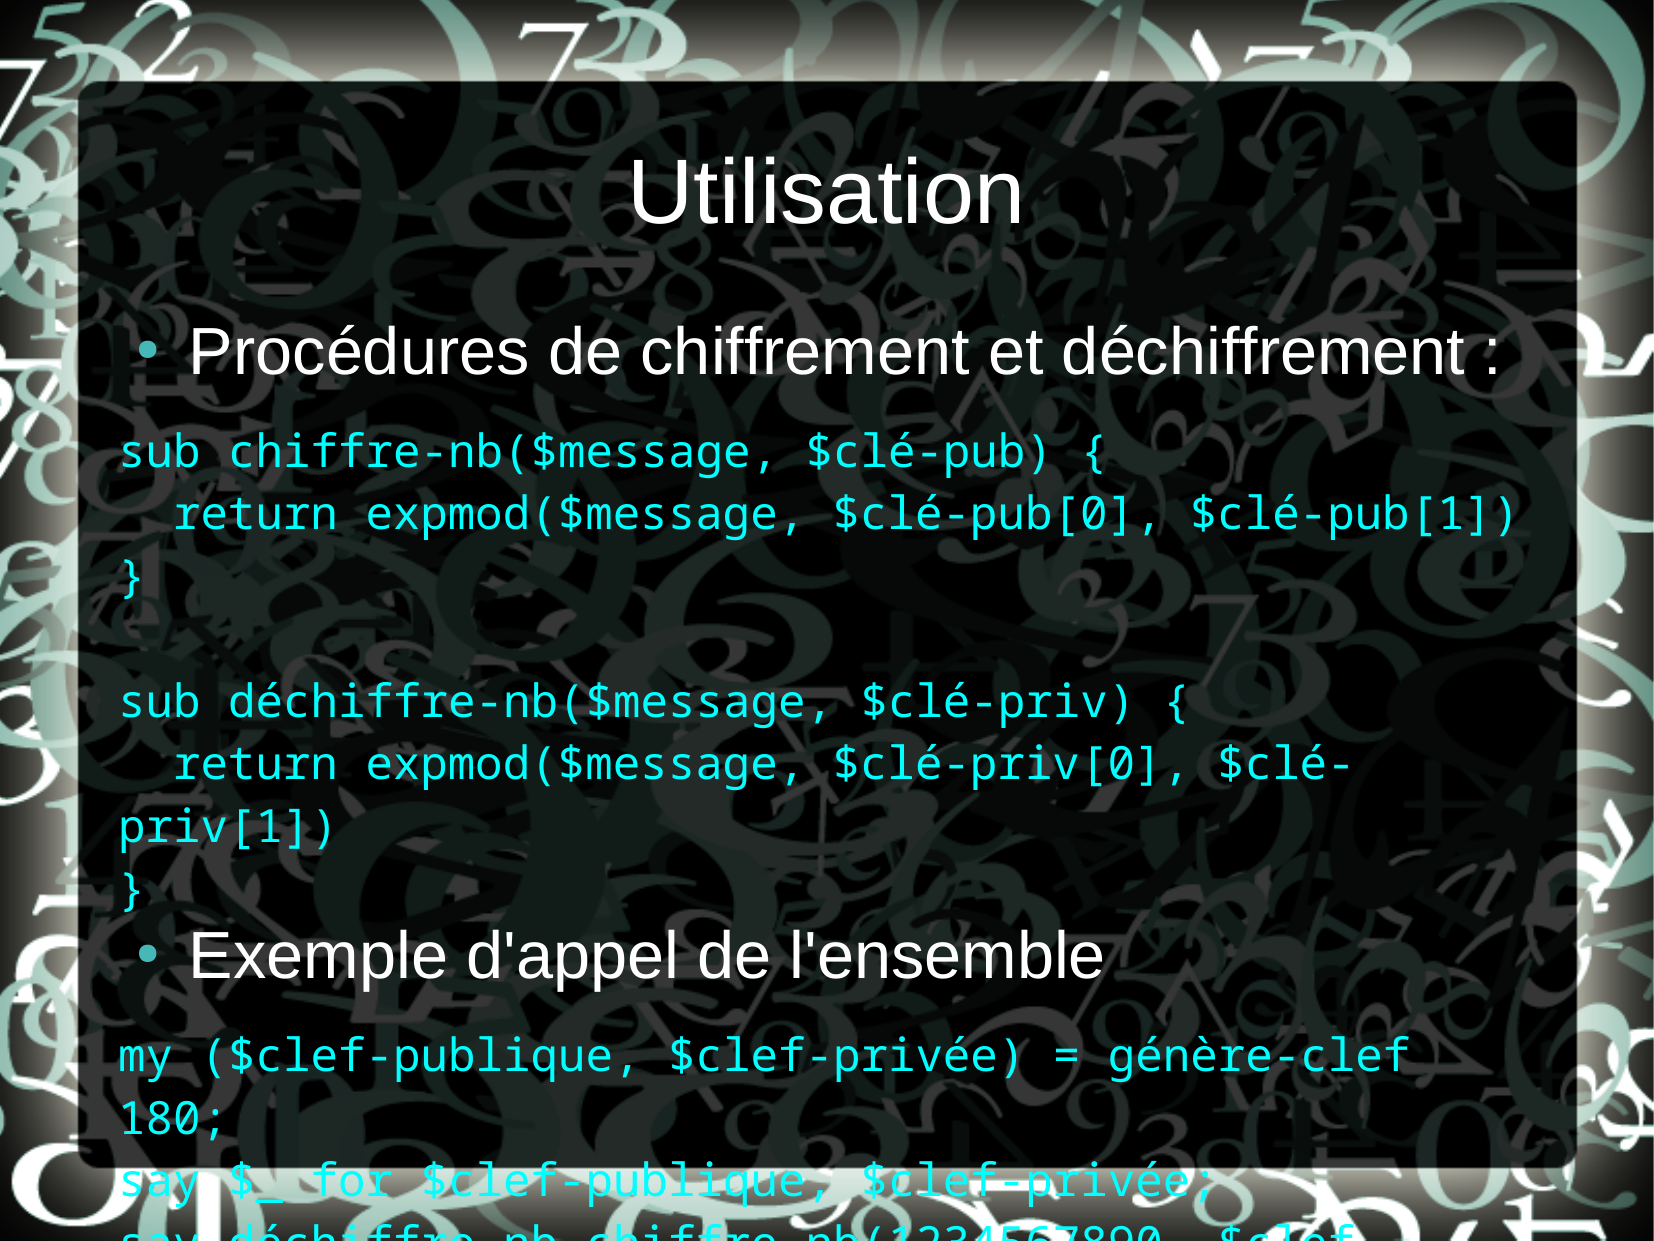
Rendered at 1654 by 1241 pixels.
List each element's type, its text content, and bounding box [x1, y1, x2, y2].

picture [319, 1237, 329, 1241]
picture [622, 1237, 632, 1241]
picture [842, 1237, 853, 1241]
picture [539, 1237, 550, 1241]
picture [263, 1237, 275, 1241]
picture [236, 1237, 247, 1241]
picture [981, 1231, 987, 1241]
picture [1088, 1229, 1099, 1240]
picture [1114, 1229, 1128, 1241]
picture [0, 0, 1654, 1241]
picture [1142, 1229, 1153, 1241]
picture [814, 1237, 825, 1241]
picture [1308, 1237, 1320, 1241]
title Utilisation [82, 88, 1571, 296]
picture [512, 1237, 523, 1241]
picture [758, 1237, 770, 1241]
picture [456, 1237, 468, 1241]
list Procédures de chiffrement et déchiffrement : sub chiffre-nb($message, $clé-pub) { return expmod($message, $clé-pub[0], $clé-pub[1]) } sub déchiffre-nb($message, $clé-priv) { return expmod($message, $clé-priv[0], $clé-priv[1]) } Exemple d'appel de l'ensemble my ($clef-publique, $clef-privée) = génère-clef 180; say $_ for $clef-publique, $clef-privée; say déchiffre-nb chiffre-nb(1234567890, $clef-publique), $clef-privée; # -> 1234567890 [118, 313, 1542, 1163]
